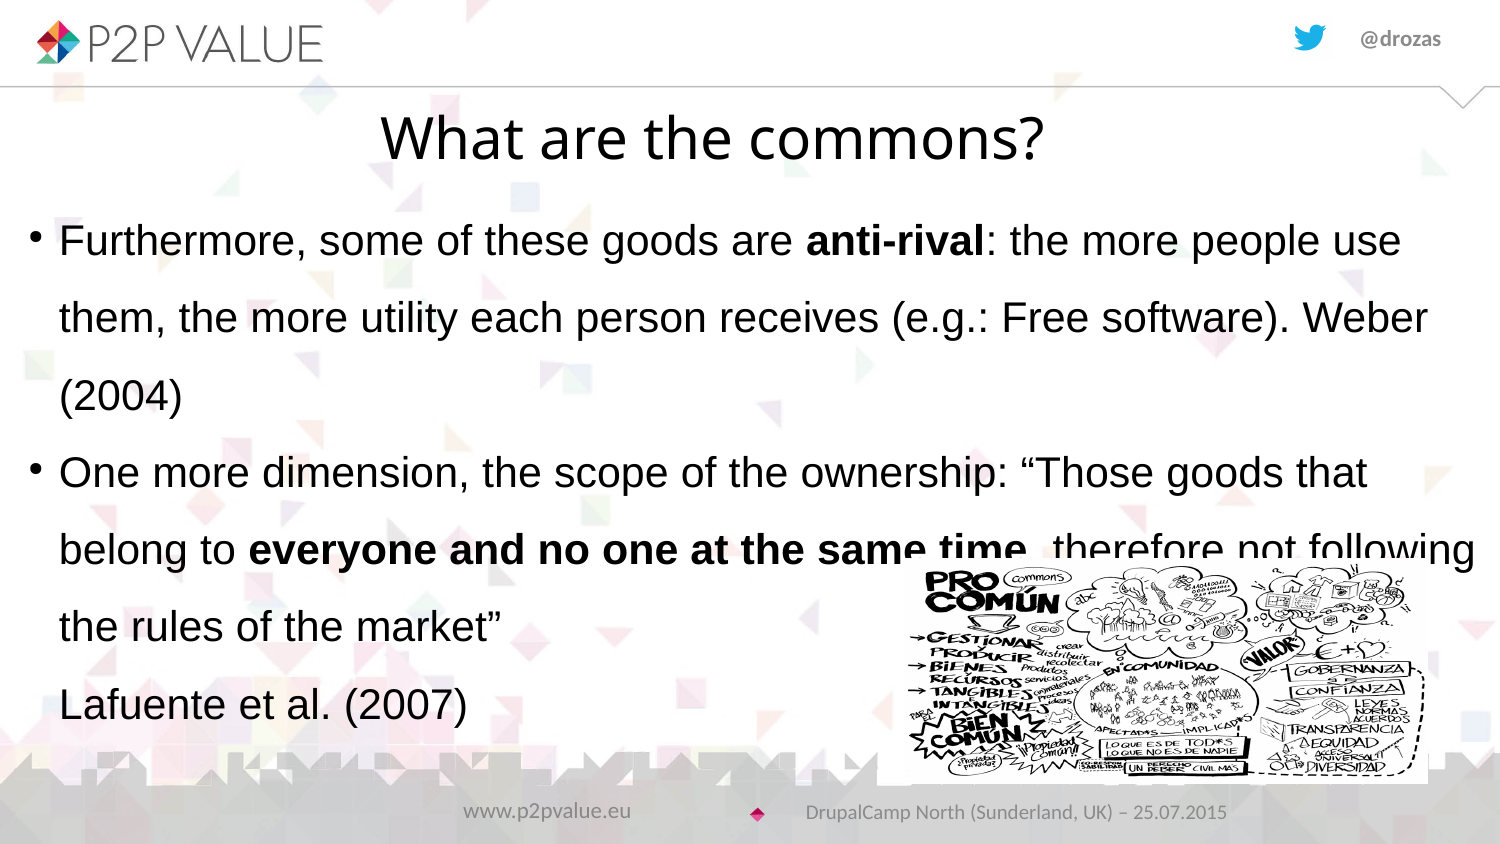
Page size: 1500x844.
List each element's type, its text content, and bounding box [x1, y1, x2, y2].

picture [0, 0, 1500, 844]
subtitle Furthermore, some of these goods are anti-rival: the more people use them, the more utility each person receives (e.g.: Free software). Weber (2004) One more dimension, the scope of the ownership: “Those goods that belong to everyone and no one at the same time, therefore not following the rules of the market” Lafuente et al. (2007) [15, 180, 1496, 736]
title What are the commons? [60, 92, 1366, 180]
text_box www.p2pvalue.eu [456, 789, 675, 829]
text_box @drozas [1333, 15, 1455, 60]
text_box DrupalCamp North (Sunderland, UK) – 25.07.2015 [792, 788, 1485, 834]
